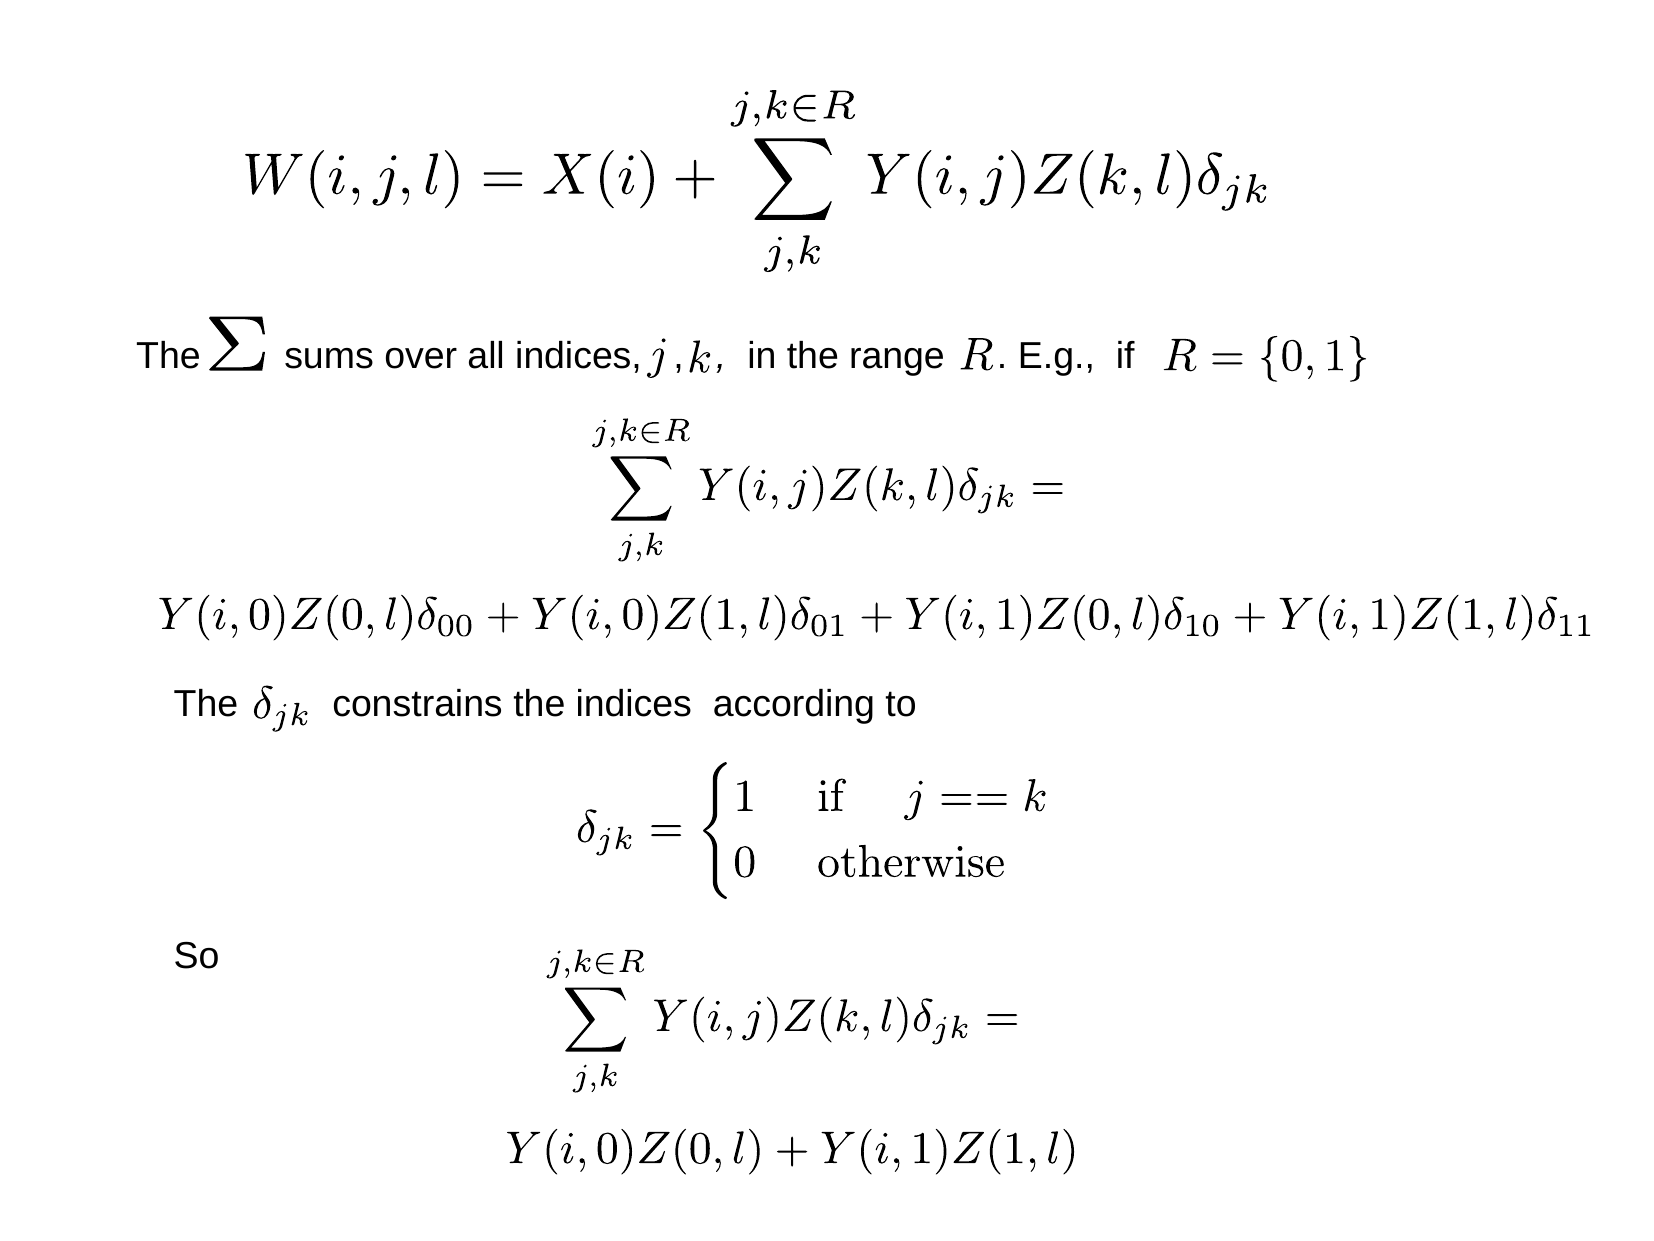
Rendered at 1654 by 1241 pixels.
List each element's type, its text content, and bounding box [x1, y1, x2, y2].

text_box [203, 316, 270, 371]
text_box [546, 949, 1021, 1093]
text_box The constrains the indices according to So [158, 641, 1287, 984]
text_box [686, 340, 713, 373]
text_box [575, 762, 1048, 900]
text_box [157, 594, 1594, 641]
text_box The sums over all indices, , , in the range . E.g., if [121, 326, 1505, 384]
text_box [252, 685, 310, 732]
text_box [592, 418, 1066, 562]
text_box [646, 338, 669, 378]
text_box [505, 1128, 1079, 1175]
text_box [241, 90, 1269, 273]
